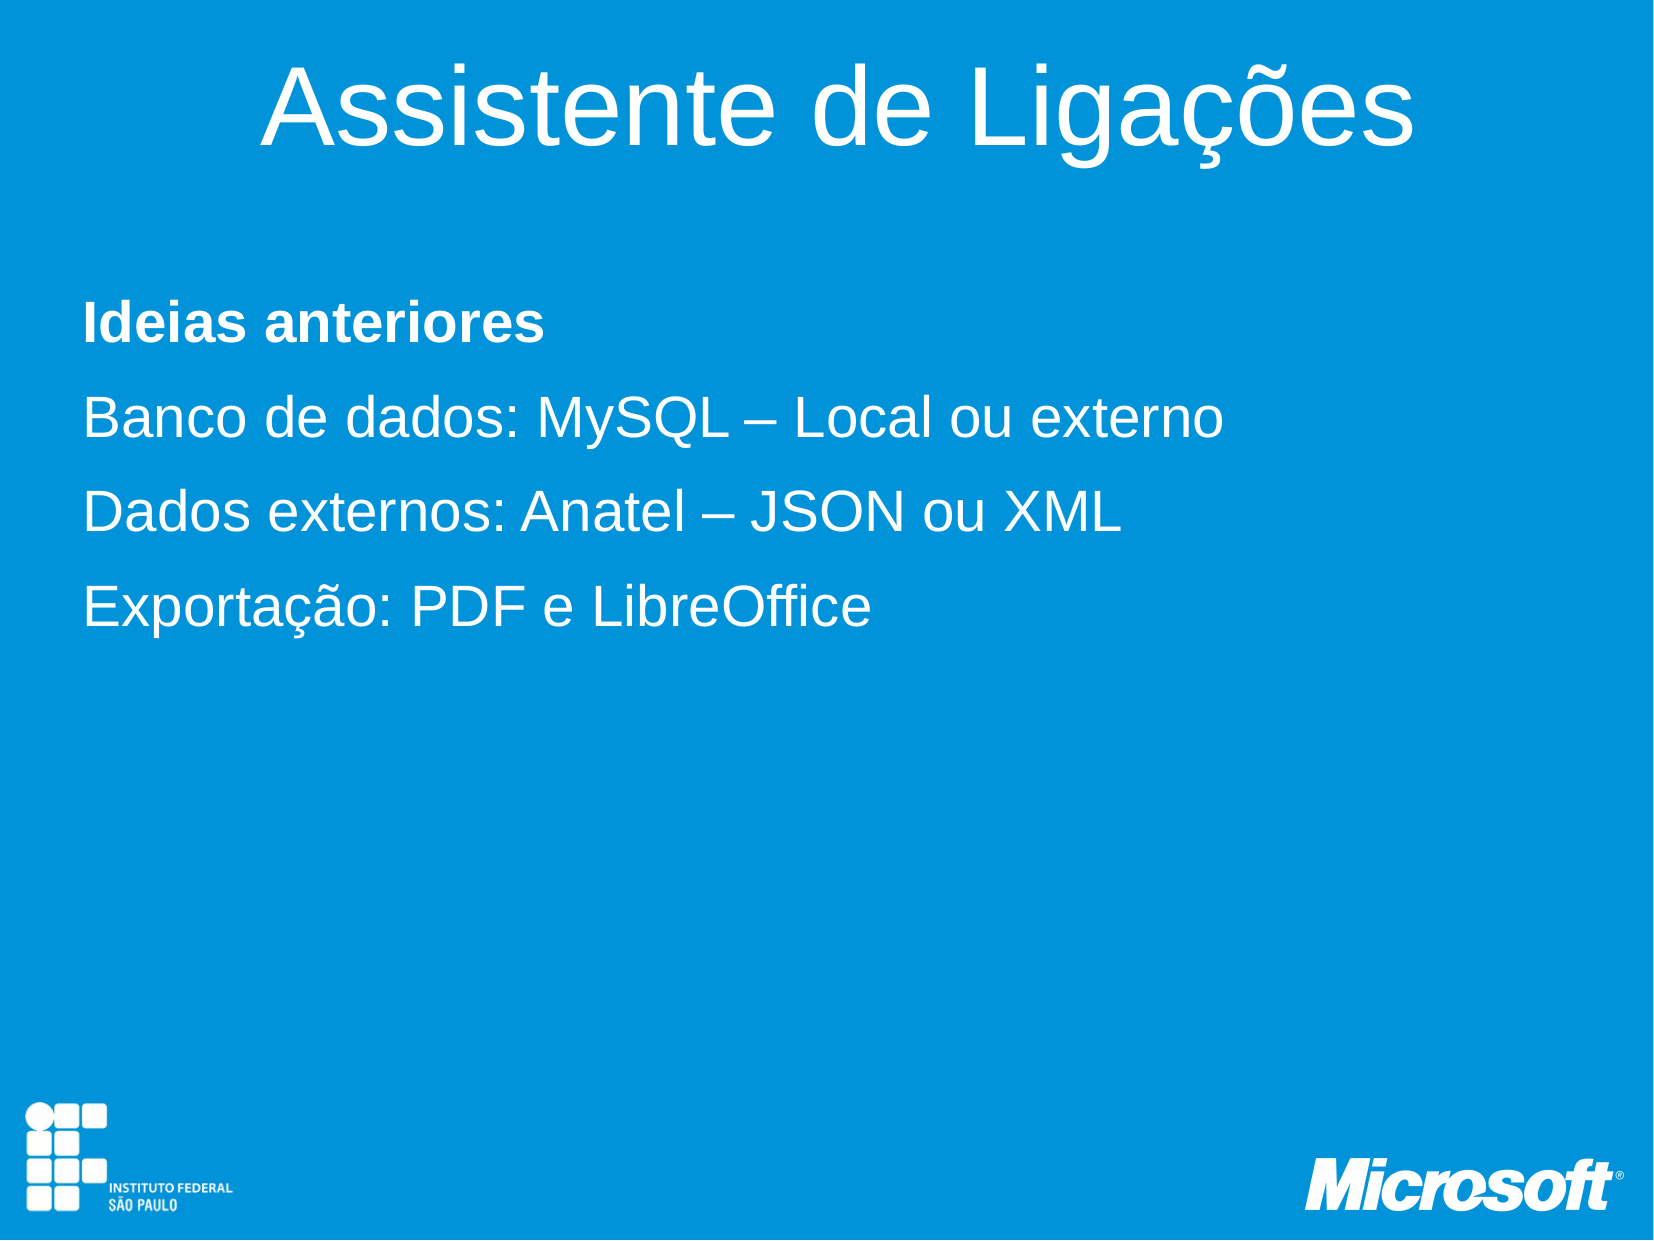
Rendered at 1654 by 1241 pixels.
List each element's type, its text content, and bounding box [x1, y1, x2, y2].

picture [1420, 1170, 1524, 1211]
picture [118, 1197, 132, 1211]
picture [1373, 1159, 1386, 1166]
picture [218, 1184, 224, 1192]
picture [146, 1199, 168, 1211]
picture [1525, 1159, 1612, 1211]
picture [185, 1184, 200, 1192]
picture [155, 1184, 168, 1192]
picture [26, 1103, 79, 1155]
picture [1306, 1159, 1369, 1209]
picture [138, 1199, 144, 1209]
picture [55, 1186, 79, 1211]
picture [227, 1184, 232, 1192]
picture [27, 1159, 51, 1183]
picture [1382, 1171, 1422, 1210]
picture [1364, 1172, 1383, 1209]
picture [170, 1199, 176, 1211]
picture [118, 1184, 126, 1192]
picture [27, 1186, 51, 1211]
text_box Assistente de Ligações [94, 35, 1583, 178]
picture [82, 1159, 107, 1183]
list Ideias anteriores Banco de dados: MySQL – Local ou externo Dados externos: Anatel – JSON ou XML Exportação: PDF e LibreOffice [82, 290, 1571, 1010]
picture [82, 1104, 107, 1128]
picture [55, 1159, 79, 1183]
picture [55, 1131, 79, 1155]
